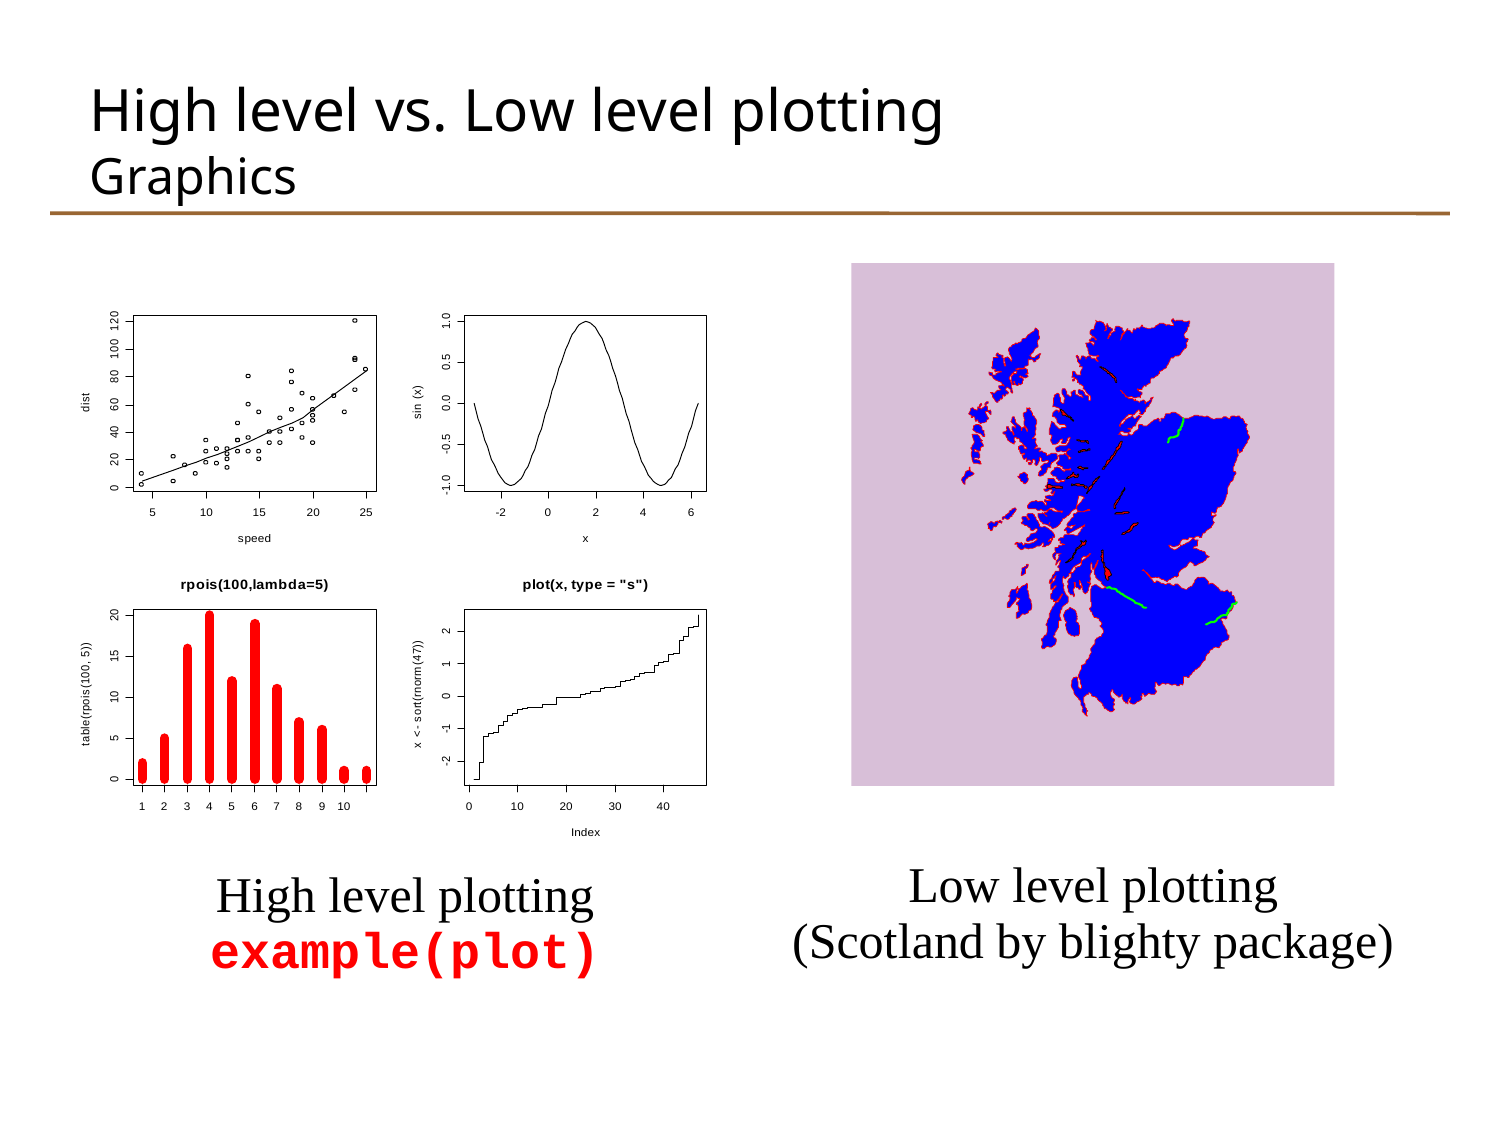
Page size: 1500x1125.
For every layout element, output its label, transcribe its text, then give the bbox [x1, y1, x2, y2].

picture [75, 263, 737, 850]
text_box High level vs. Low level plotting Graphics [75, 44, 1425, 233]
picture [851, 263, 1335, 786]
text_box High level plotting example(plot)‏ [195, 856, 615, 989]
text_box Low level plotting (Scotland by blighty package)‏ [777, 846, 1410, 978]
